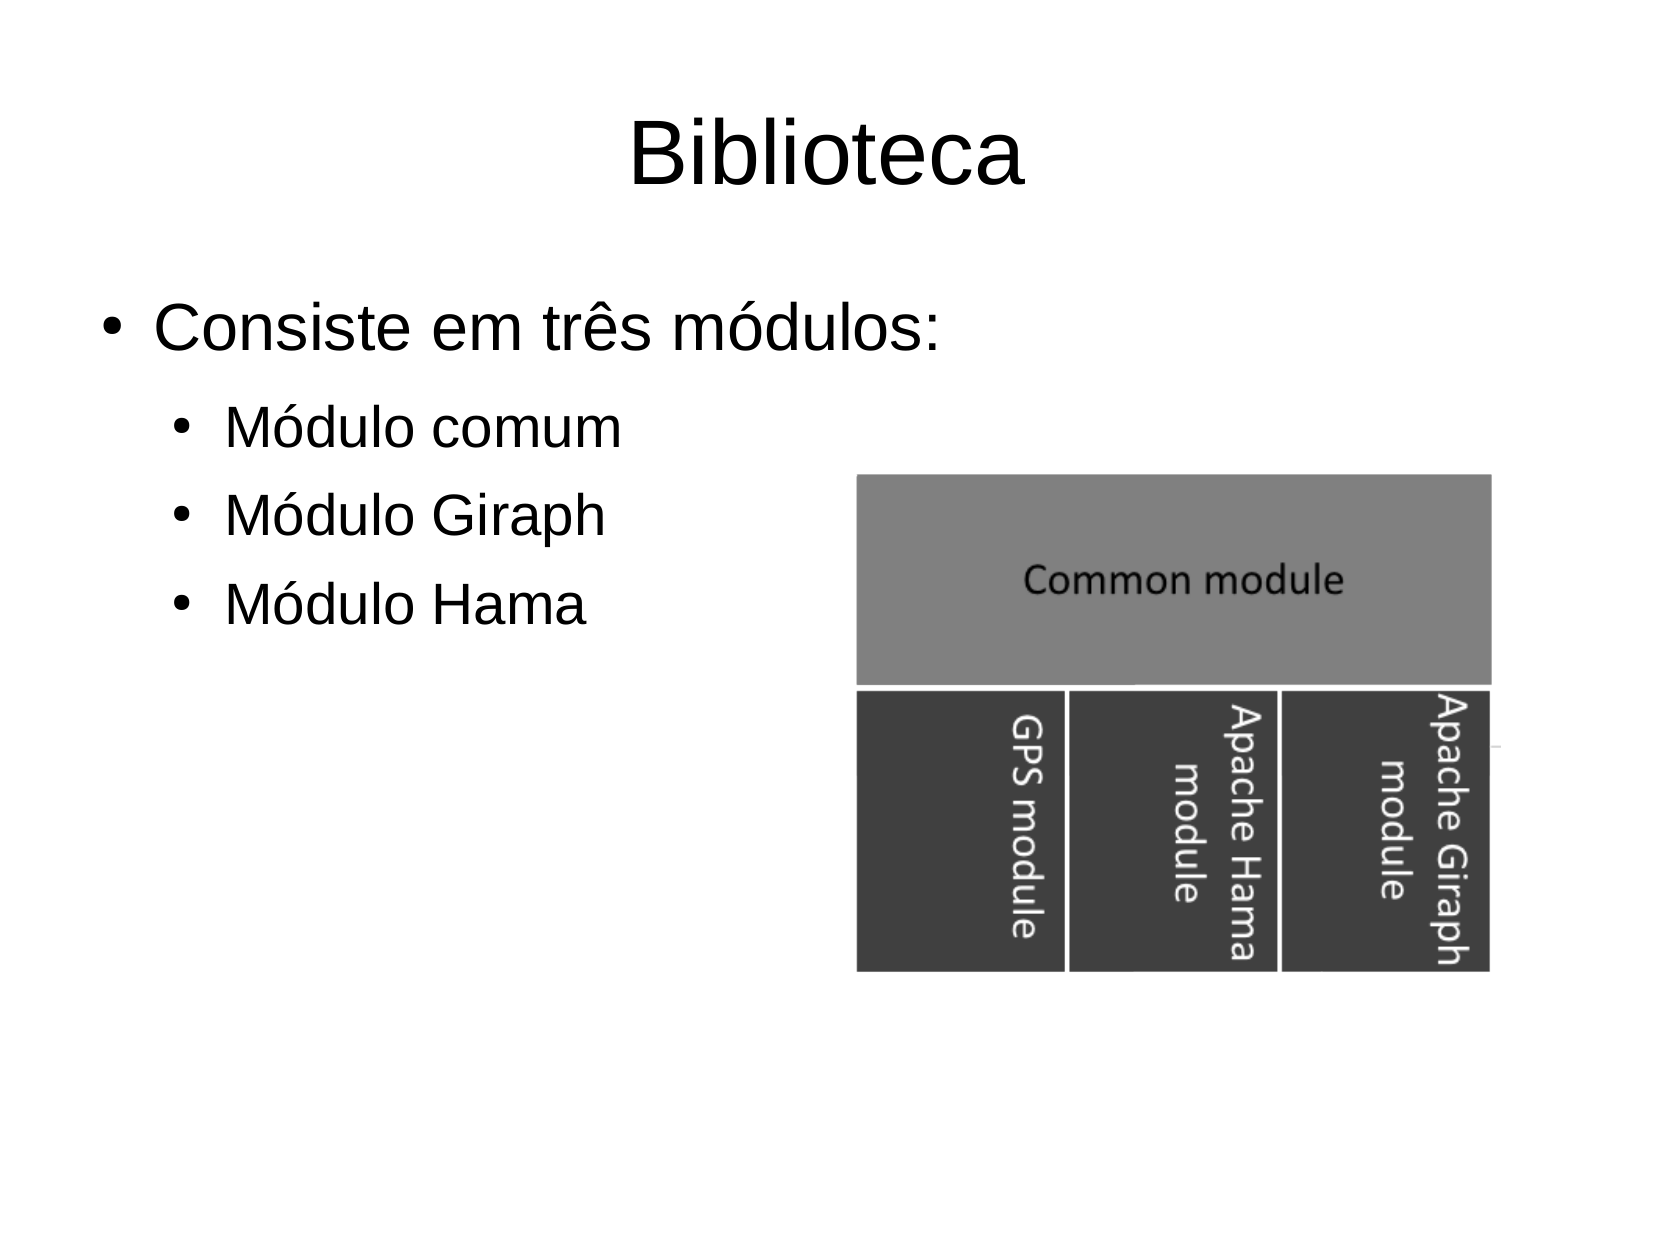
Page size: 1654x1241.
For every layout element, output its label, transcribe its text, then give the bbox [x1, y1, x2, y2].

list Consiste em três módulos: Módulo comum Módulo Giraph Módulo Hama [82, 290, 1571, 1010]
title Biblioteca [82, 49, 1571, 257]
picture [840, 464, 1501, 983]
